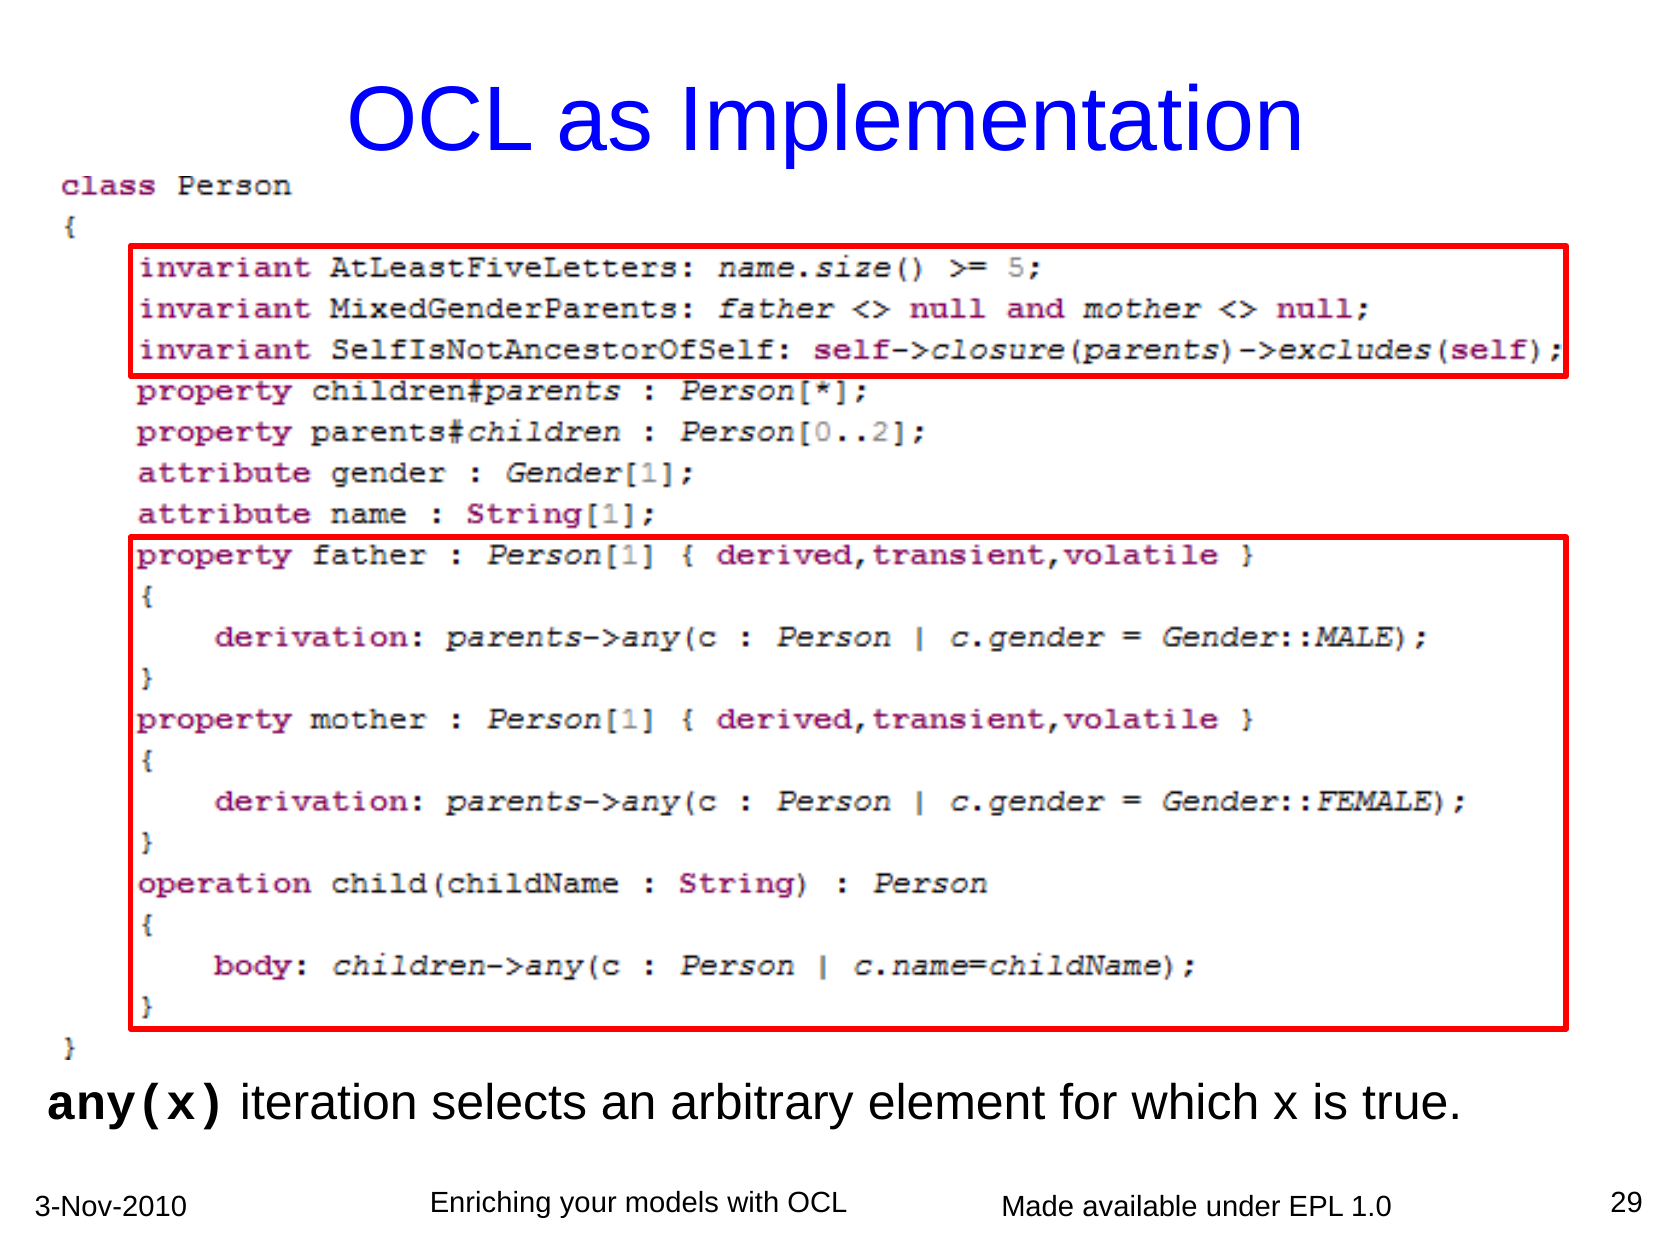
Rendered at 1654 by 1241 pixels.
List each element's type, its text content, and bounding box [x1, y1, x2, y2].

picture [133, 249, 1562, 373]
picture [61, 176, 1562, 1060]
picture [133, 540, 1562, 1026]
list any(x) iteration selects an arbitrary element for which x is true. [46, 1074, 1601, 1156]
title OCL as Implementation [82, 56, 1571, 181]
